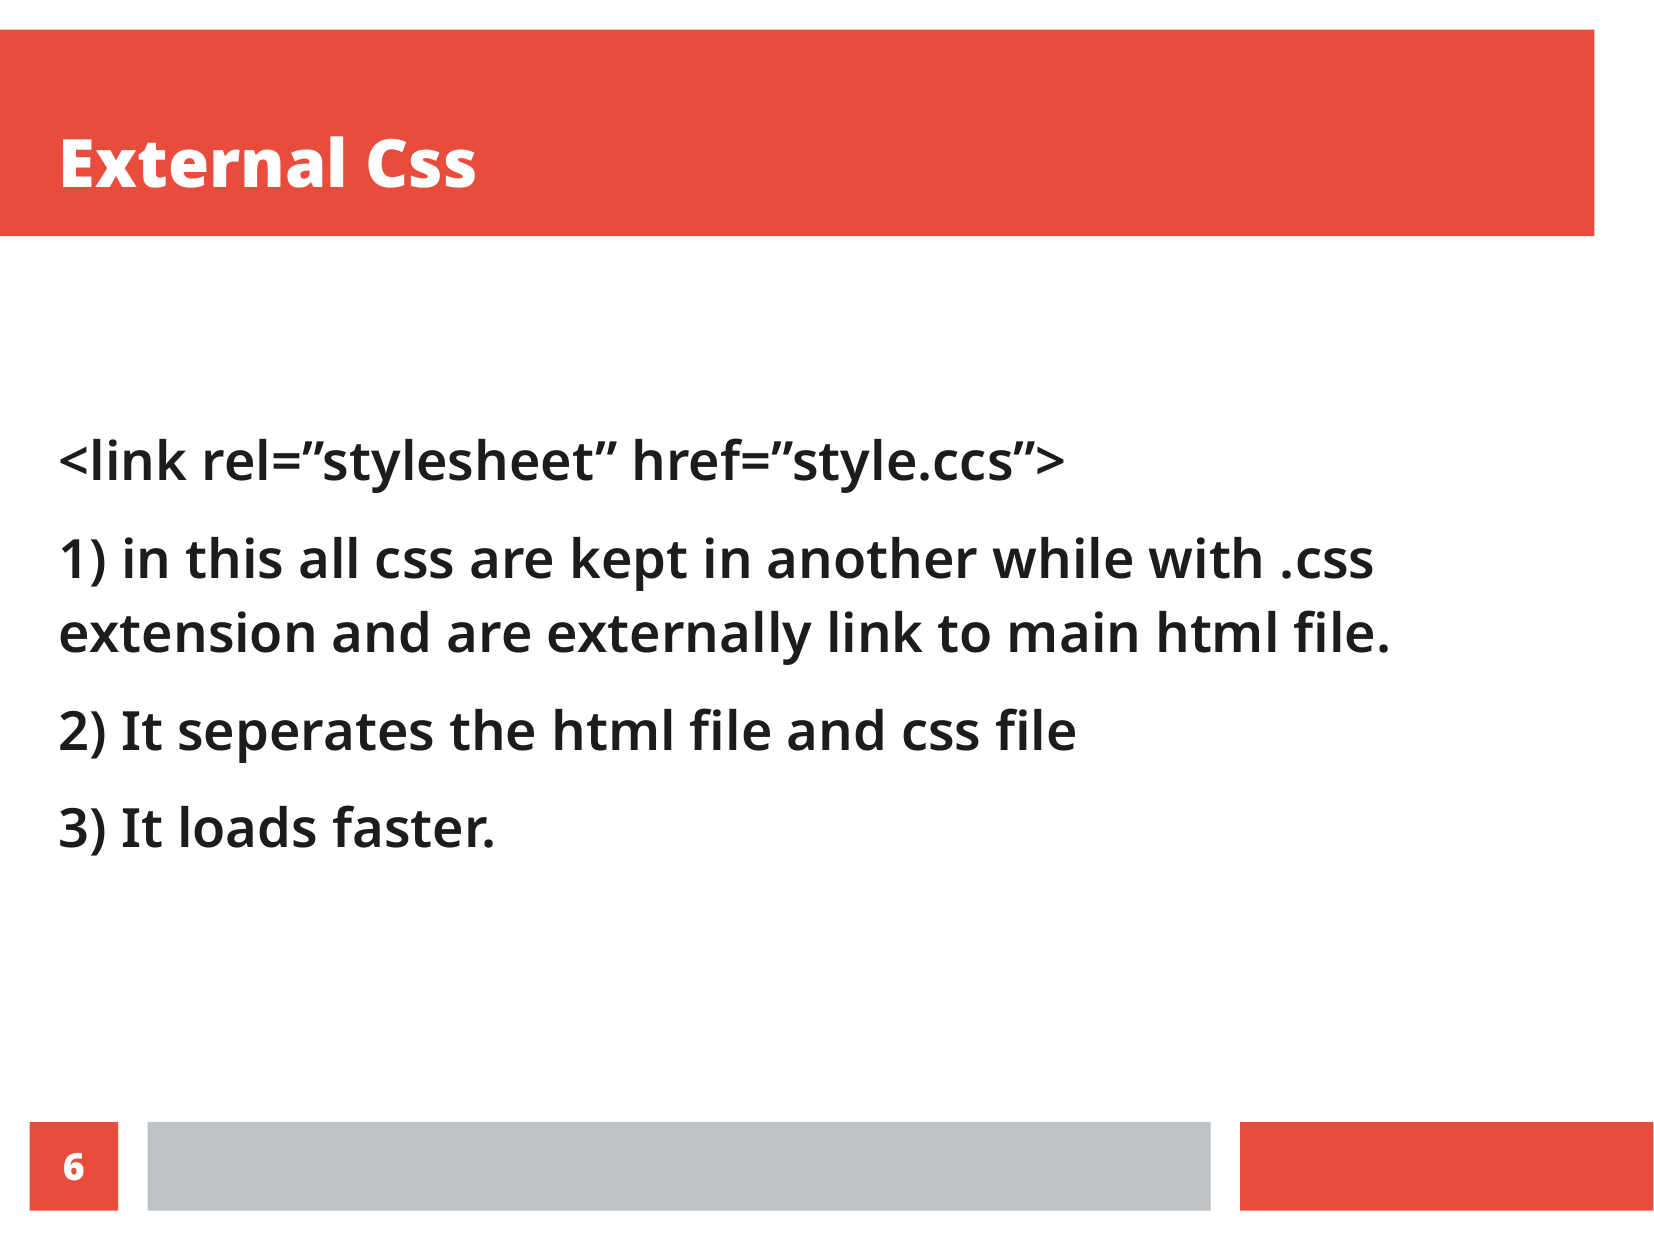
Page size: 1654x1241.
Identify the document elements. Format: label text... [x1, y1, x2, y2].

title External Css [59, 59, 1595, 207]
list <link rel=”stylesheet” href=”style.ccs”> 1) in this all css are kept in another while with .css extension and are externally link to main html file. 2) It seperates the html file and css file 3) It loads faster. [59, 324, 1565, 1093]
